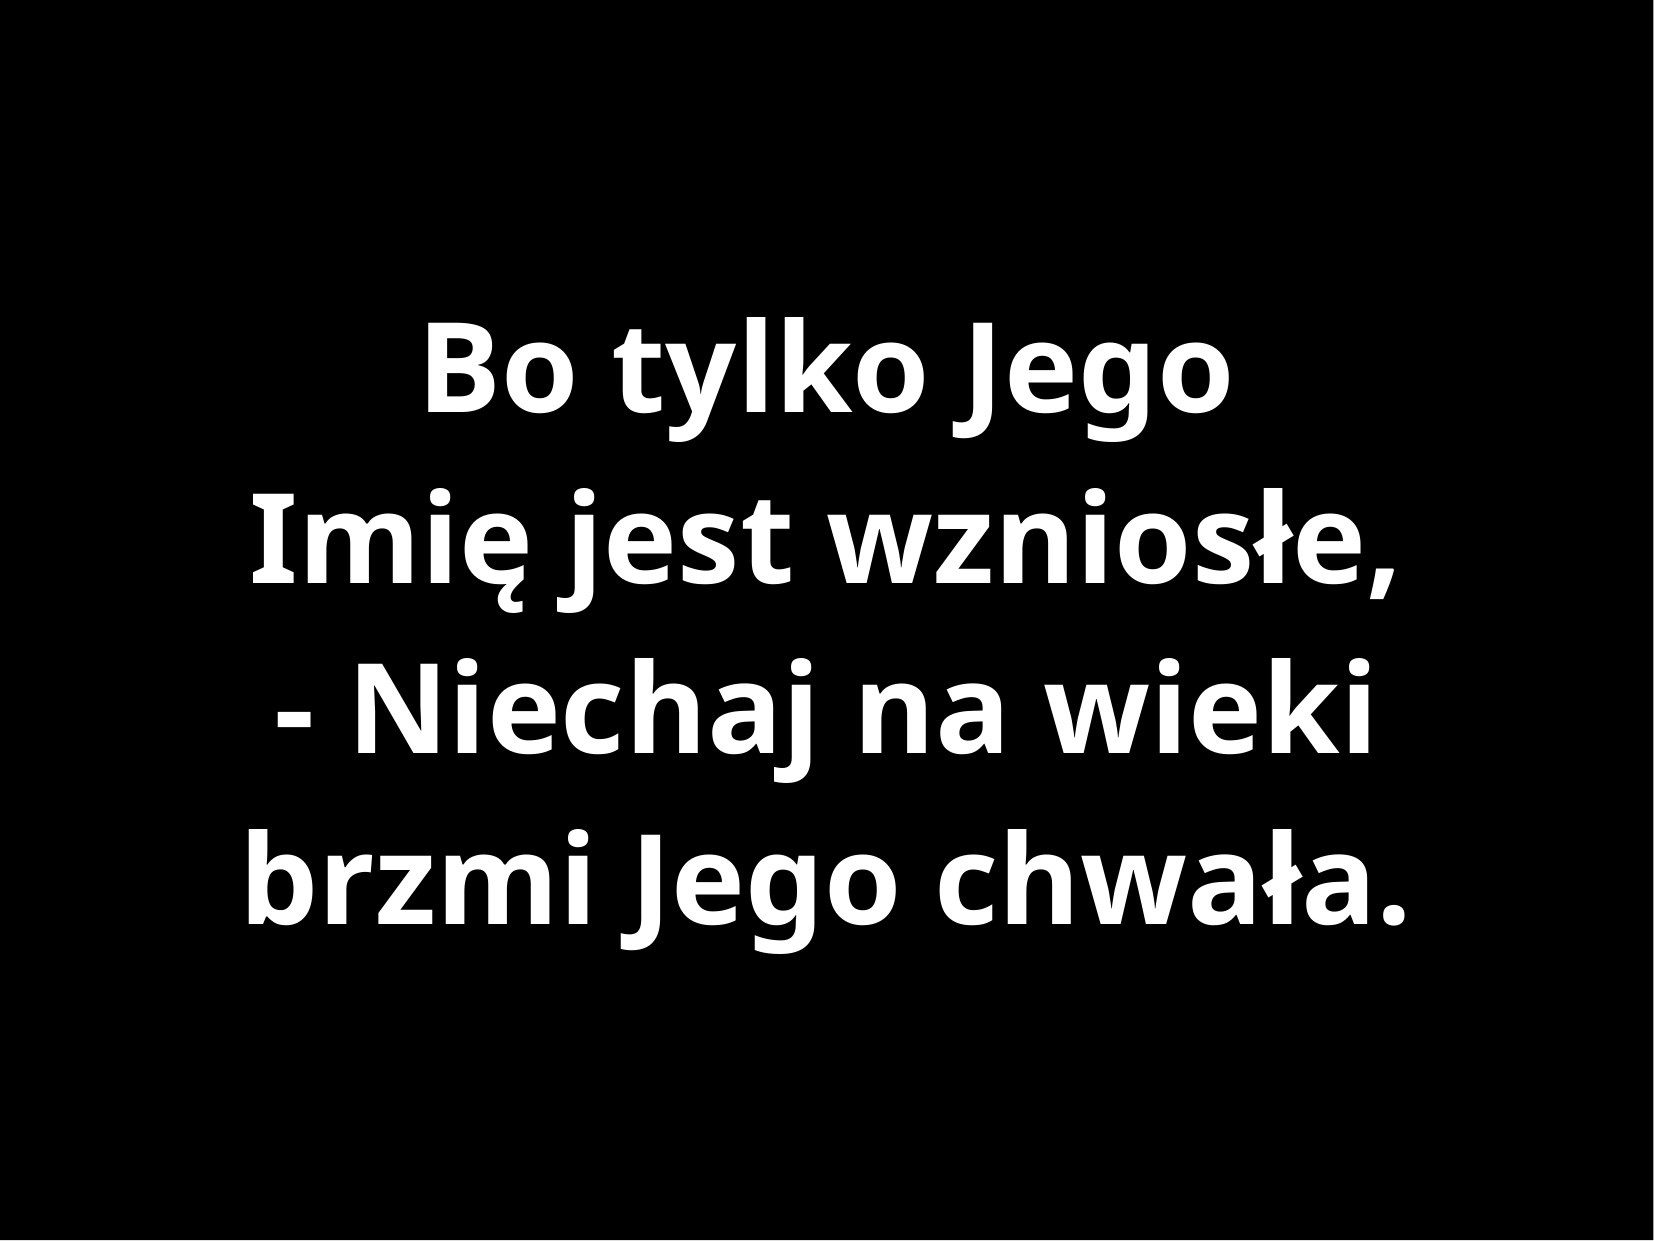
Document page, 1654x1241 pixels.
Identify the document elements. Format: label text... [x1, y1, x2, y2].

title Bo tylko Jego Imię jest wzniosłe, - Niechaj na wieki brzmi Jego chwała. [0, 0, 1654, 1241]
